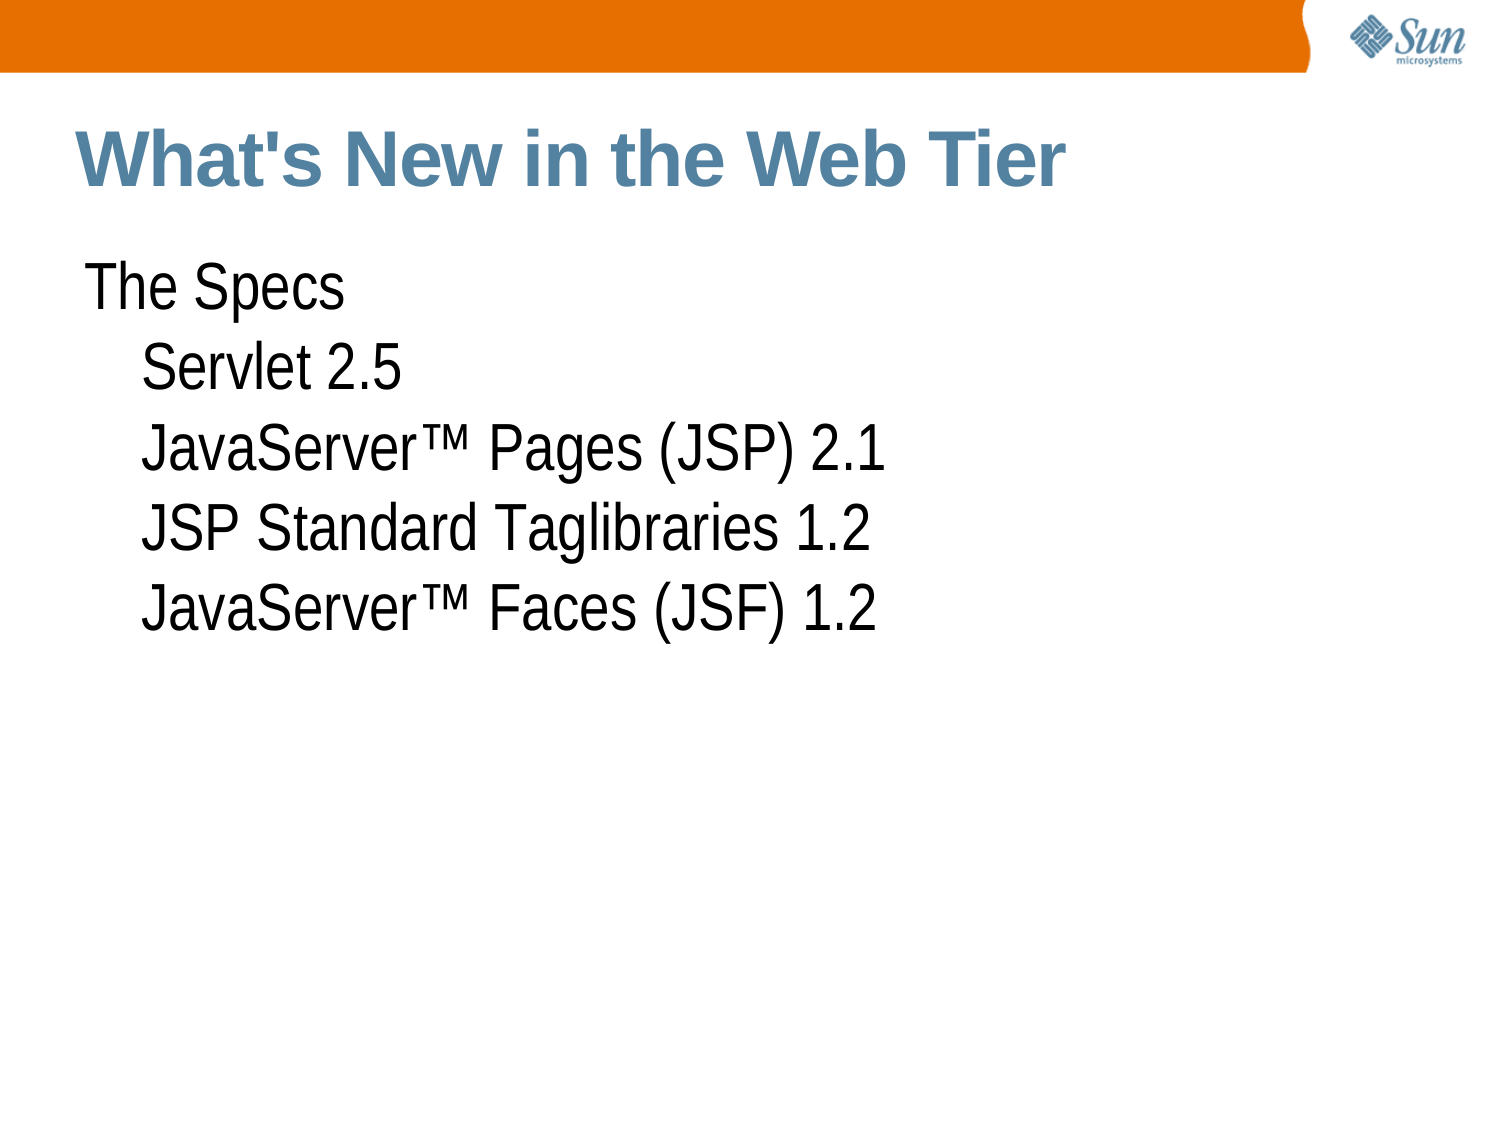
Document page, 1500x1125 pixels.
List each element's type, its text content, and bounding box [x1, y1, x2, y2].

picture [0, 0, 1500, 75]
list The Specs Servlet 2.5 JavaServer™ Pages (JSP) 2.1 JSP Standard Taglibraries 1.2 JavaServer™ Faces (JSF) 1.2 [64, 257, 1402, 1017]
title What's New in the Web Tier [75, 122, 1438, 228]
